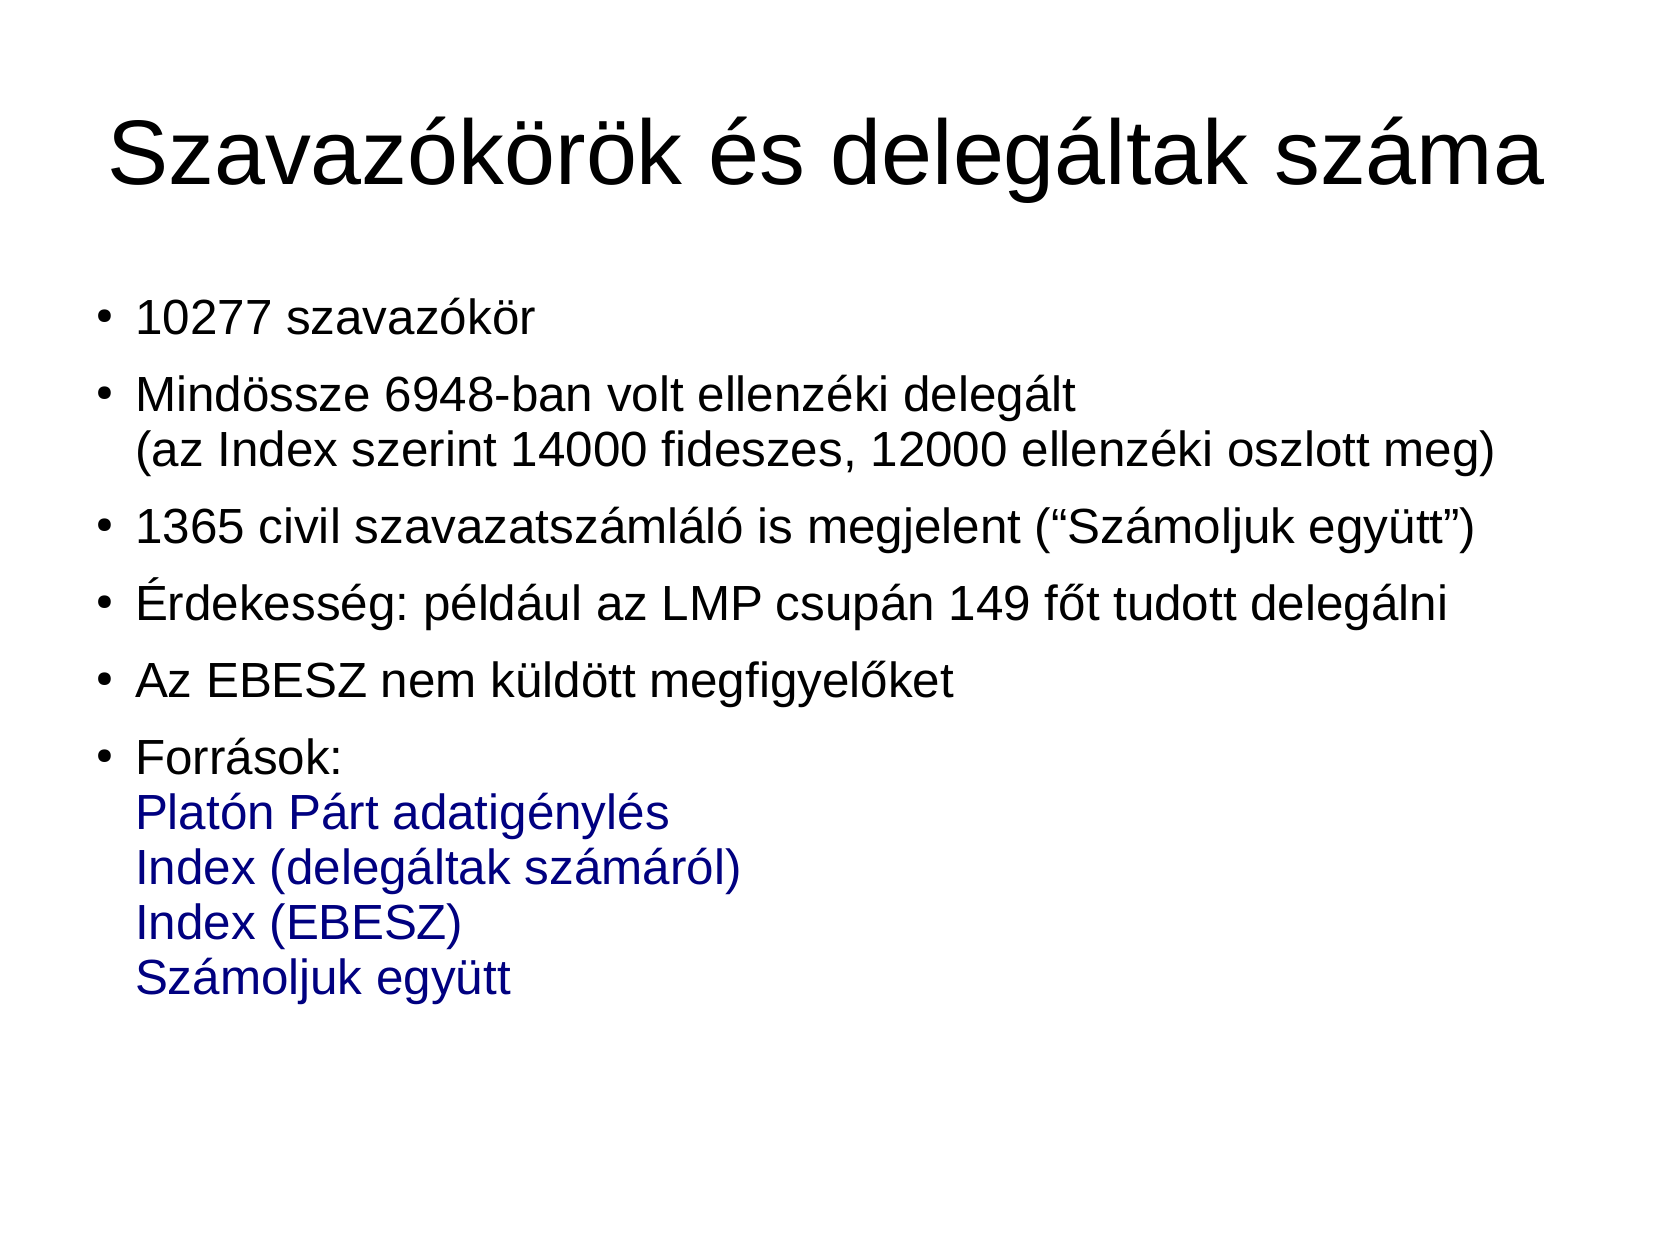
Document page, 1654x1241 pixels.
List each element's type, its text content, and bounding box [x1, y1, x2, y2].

title Szavazókörök és delegáltak száma [82, 49, 1571, 257]
list 10277 szavazókör Mindössze 6948-ban volt ellenzéki delegált (az Index szerint 14000 fideszes, 12000 ellenzéki oszlott meg) 1365 civil szavazatszámláló is megjelent (“Számoljuk együtt”) Érdekesség: például az LMP csupán 149 főt tudott delegálni Az EBESZ nem küldött megfigyelőket Források: Platón Párt adatigénylés Index (delegáltak számáról) Index (EBESZ) Számoljuk együtt [82, 290, 1571, 1010]
